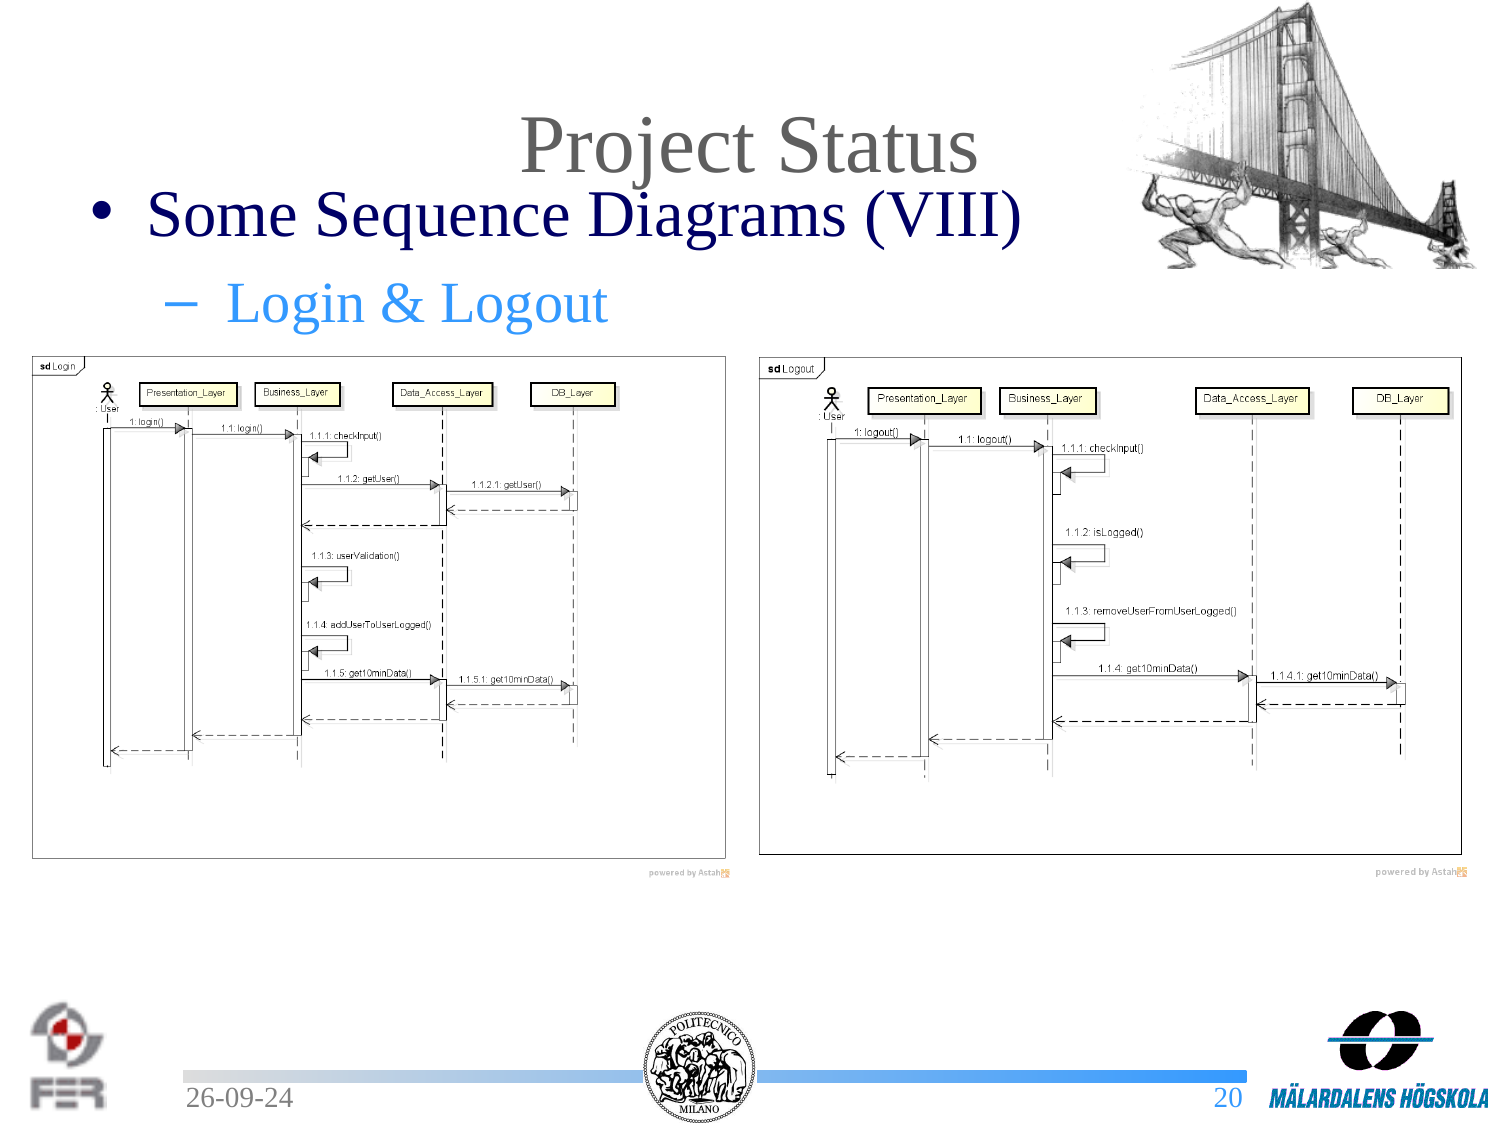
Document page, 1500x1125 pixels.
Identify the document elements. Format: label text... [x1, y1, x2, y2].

picture [1122, 0, 1477, 269]
picture [29, 987, 107, 1125]
picture [1454, 1091, 1459, 1108]
picture [24, 348, 732, 880]
title Project Status [75, 45, 1122, 162]
text_box <numero> [1186, 1070, 1258, 1114]
text_box 13-11-06 [171, 1070, 396, 1114]
picture [1368, 1093, 1374, 1104]
picture [643, 1011, 757, 1123]
picture [750, 348, 1470, 880]
list Some Sequence Diagrams (VIII) Login & Logout [75, 162, 1426, 905]
picture [1269, 1011, 1488, 1108]
picture [1435, 1096, 1441, 1104]
